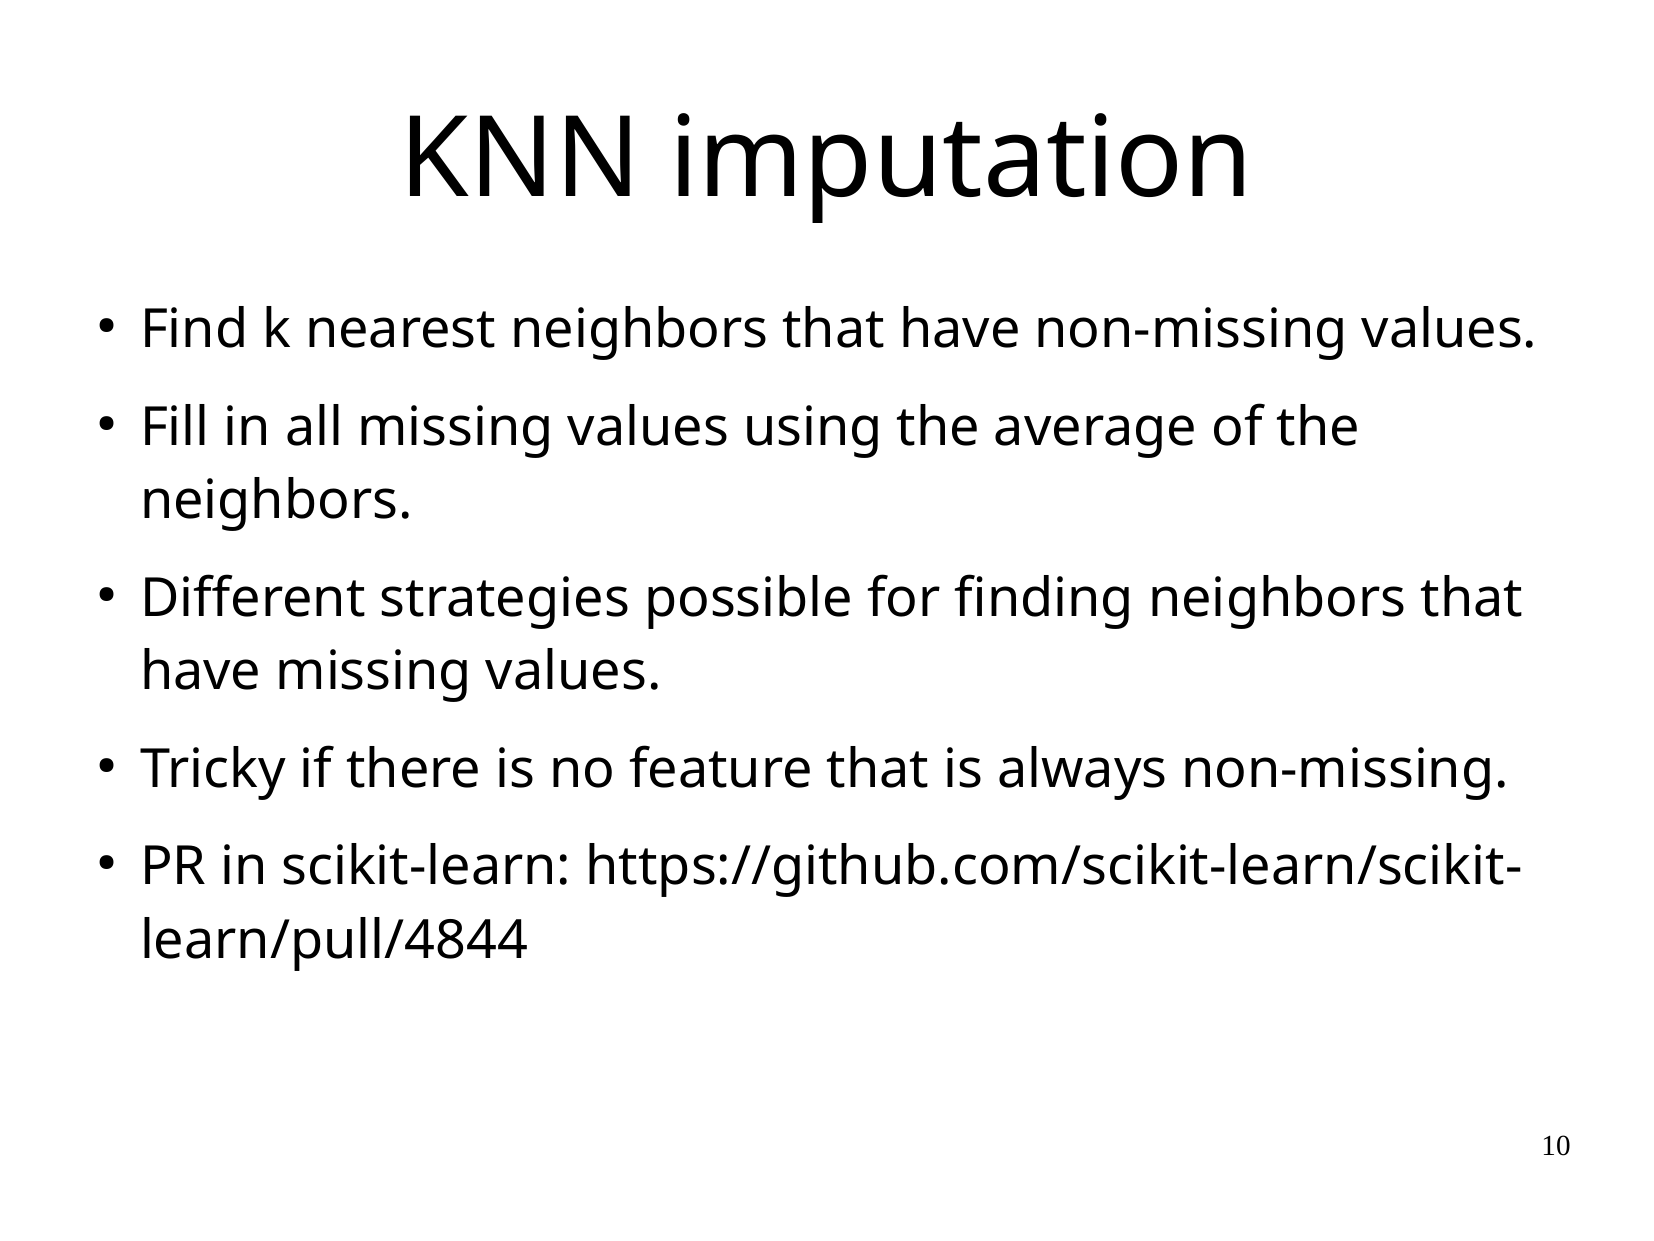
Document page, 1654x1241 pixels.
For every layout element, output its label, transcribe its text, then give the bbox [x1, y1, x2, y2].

title KNN imputation [82, 49, 1571, 257]
list Find k nearest neighbors that have non-missing values. Fill in all missing values using the average of the neighbors. Different strategies possible for finding neighbors that have missing values. Tricky if there is no feature that is always non-missing. PR in scikit-learn: https://github.com/scikit-learn/scikit-learn/pull/4844 [82, 290, 1571, 1010]
